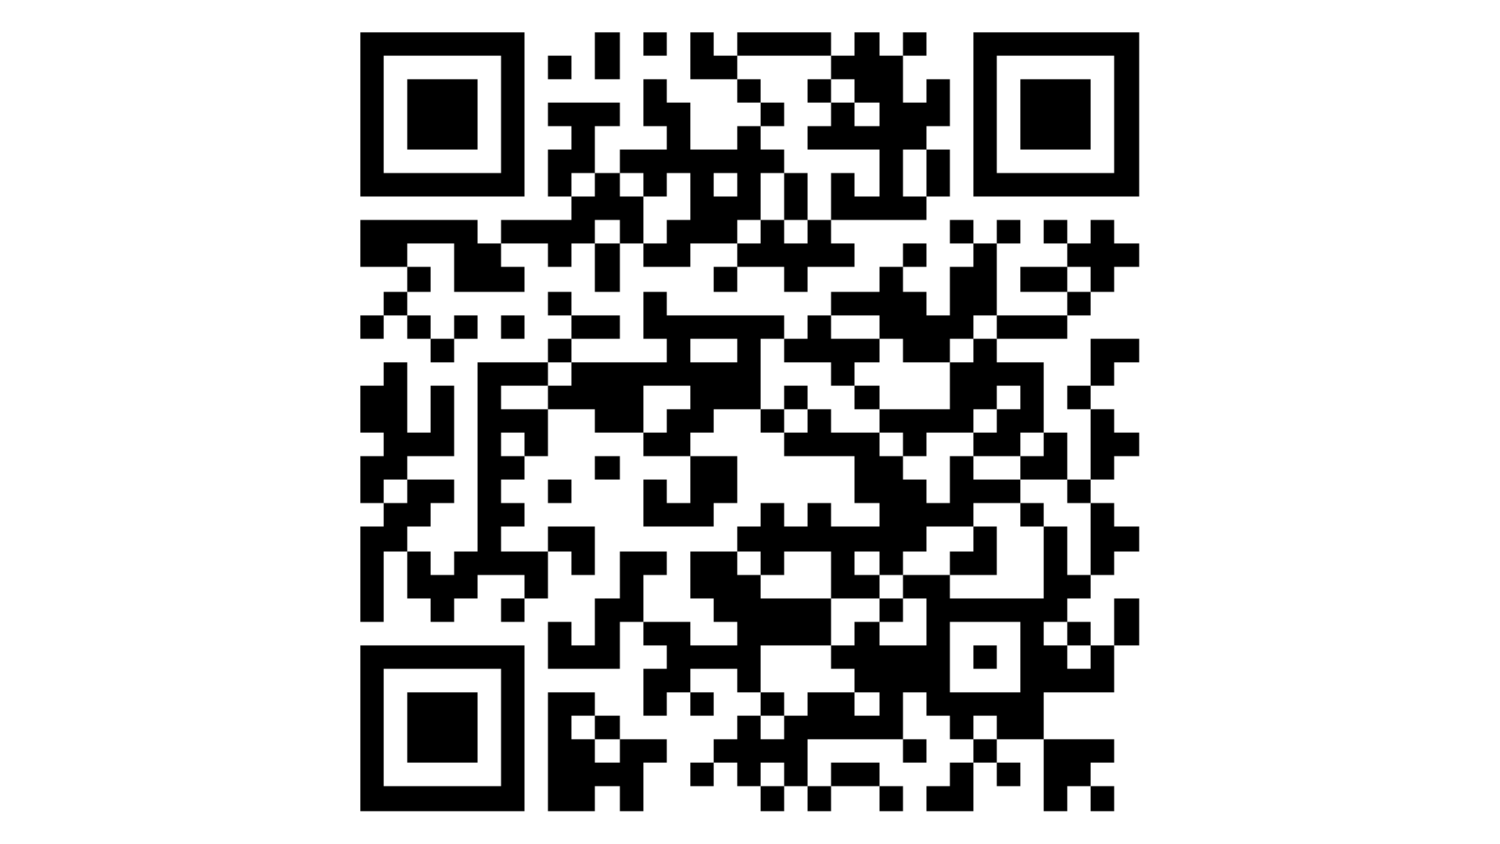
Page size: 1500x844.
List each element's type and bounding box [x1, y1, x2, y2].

picture [359, 31, 1141, 813]
